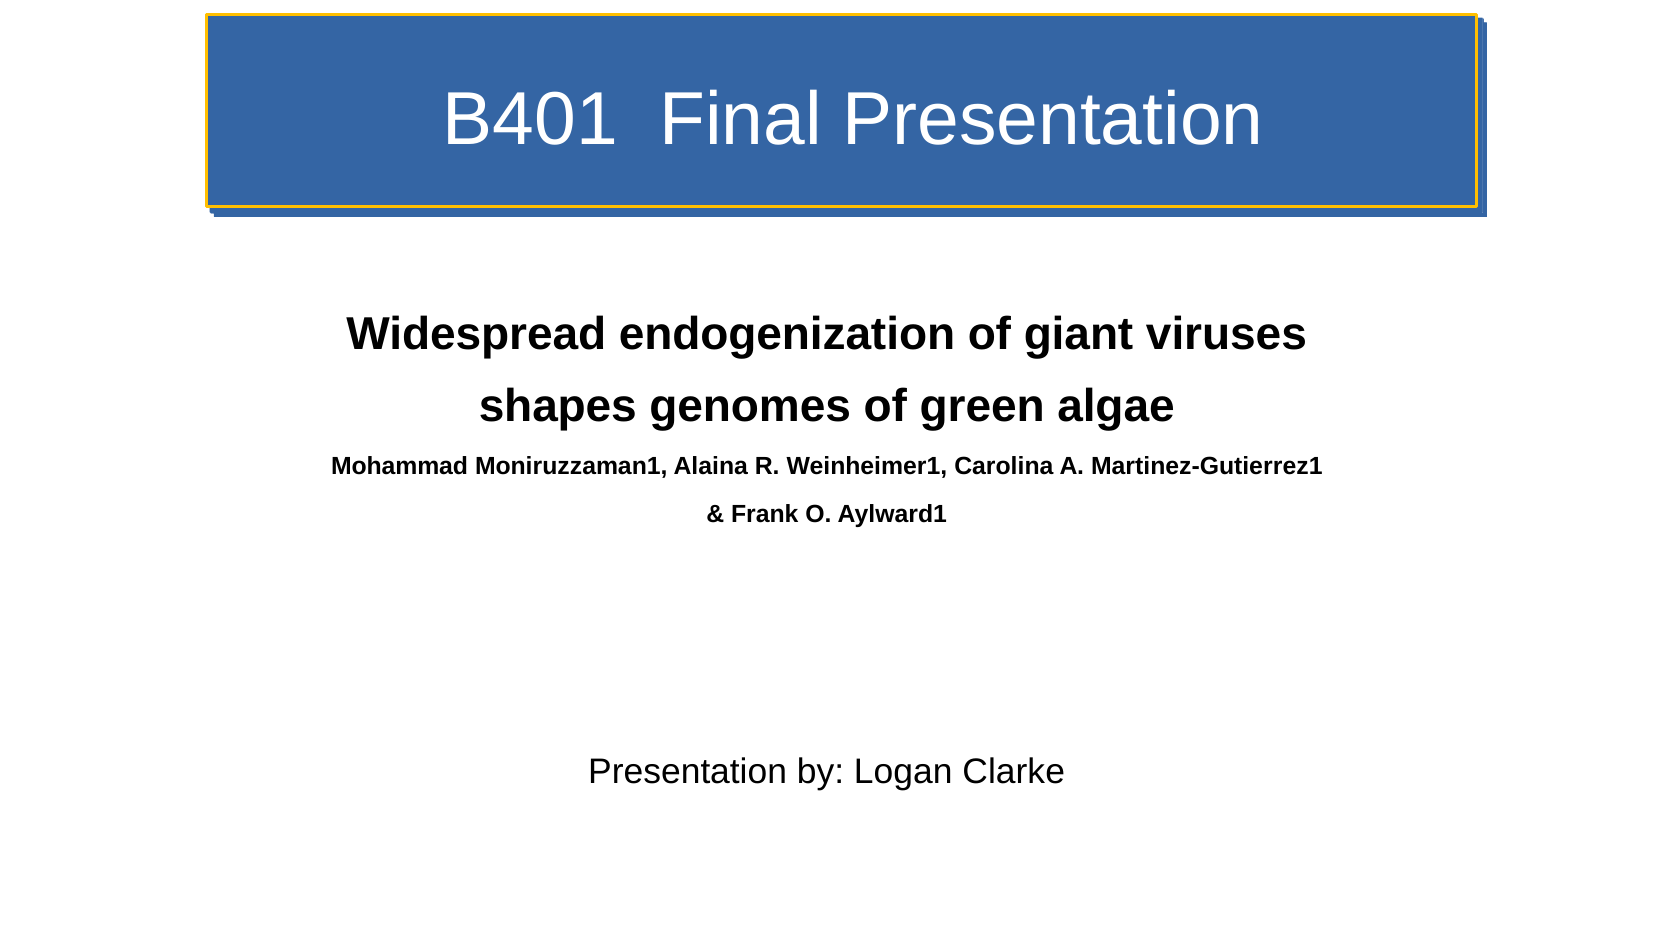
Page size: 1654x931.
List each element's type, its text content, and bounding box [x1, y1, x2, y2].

title B401 Final Presentation [277, 44, 1430, 192]
list Widespread endogenization of giant viruses shapes genomes of green algae Mohammad Moniruzzaman1, Alaina R. Weinheimer1, Carolina A. Martinez-Gutierrez1 & Frank O. Aylward1 Presentation by: Logan Clarke [88, 236, 1565, 798]
